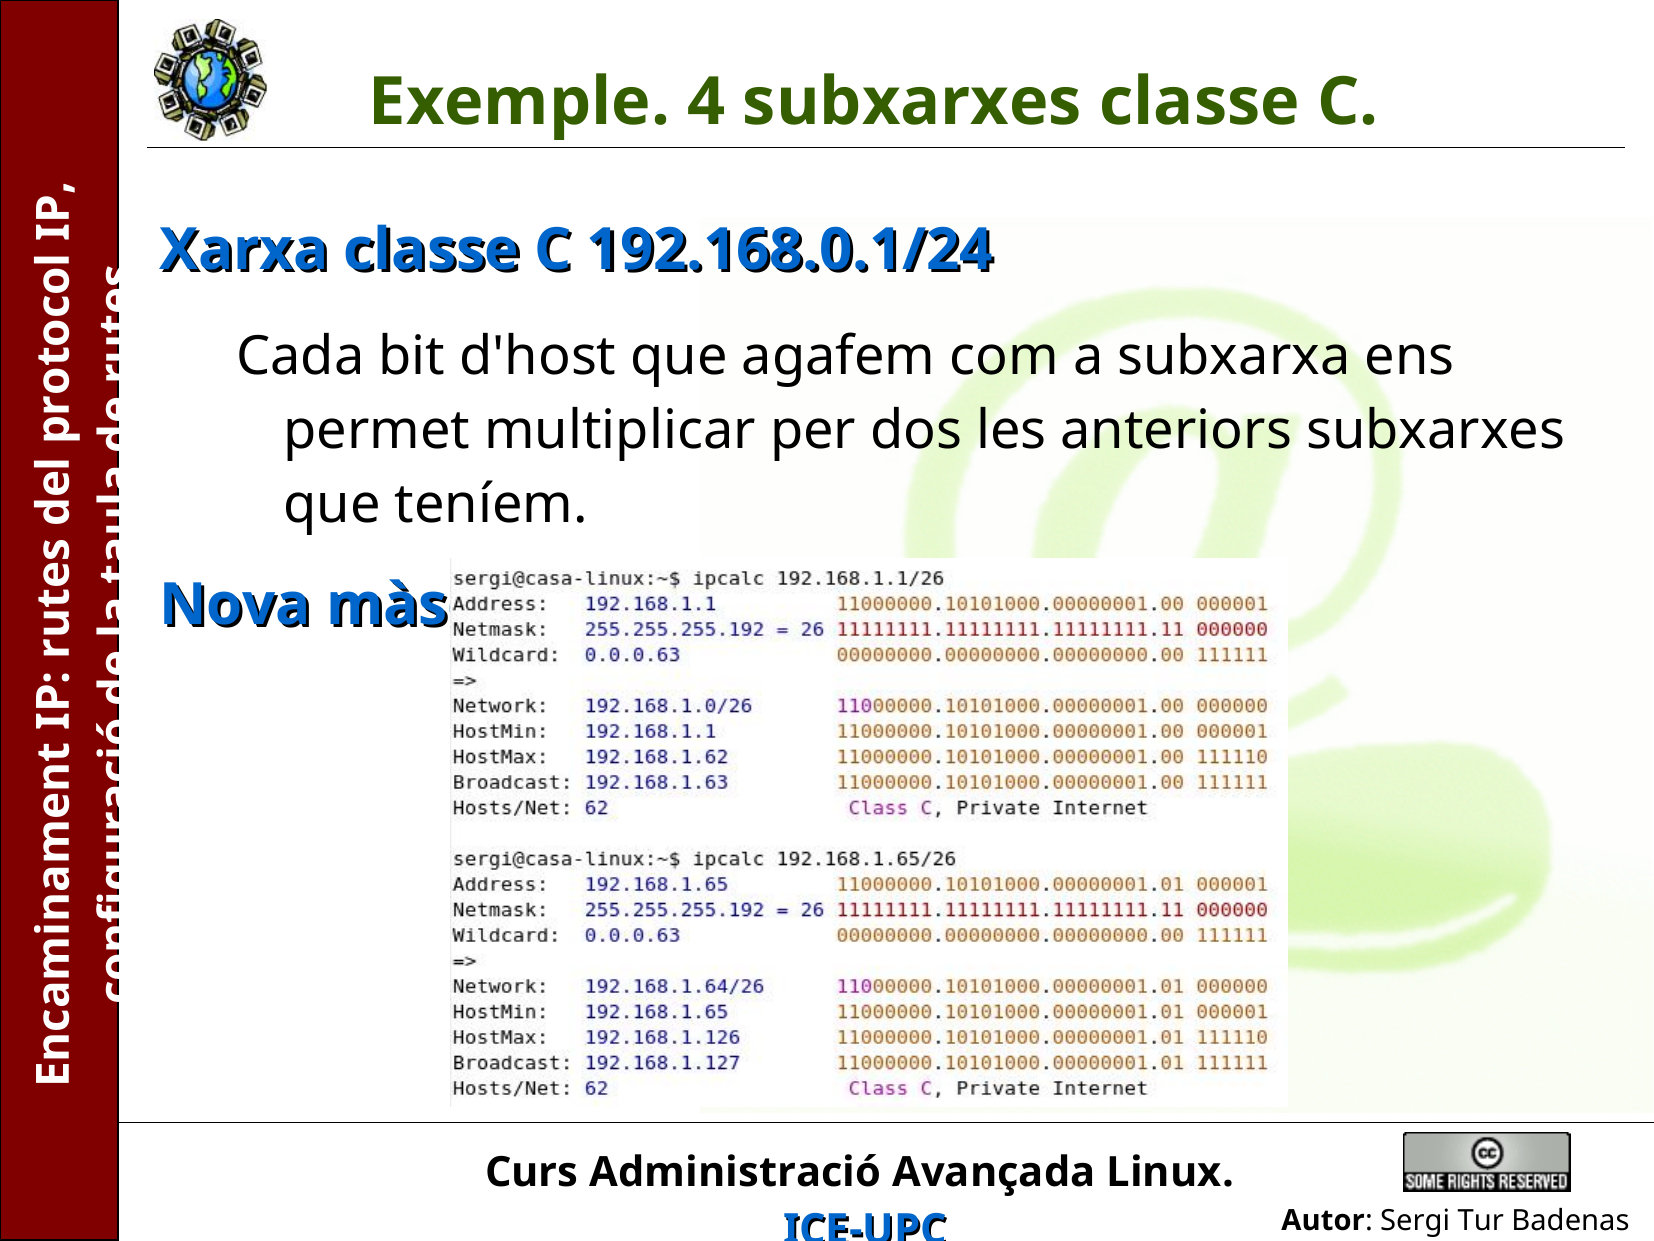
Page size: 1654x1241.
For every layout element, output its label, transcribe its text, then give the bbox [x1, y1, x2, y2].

list Xarxa classe C 192.168.0.1/24 Cada bit d'host que agafem com a subxarxa ens permet multiplicar per dos les anteriors subxarxes que teníem. Nova màscara 255.255.255.192/26 [141, 207, 1630, 1043]
title Exemple. 4 subxarxes classe C. [129, 56, 1619, 141]
picture [154, 19, 268, 56]
picture [450, 217, 1654, 1113]
picture [1403, 1132, 1571, 1192]
